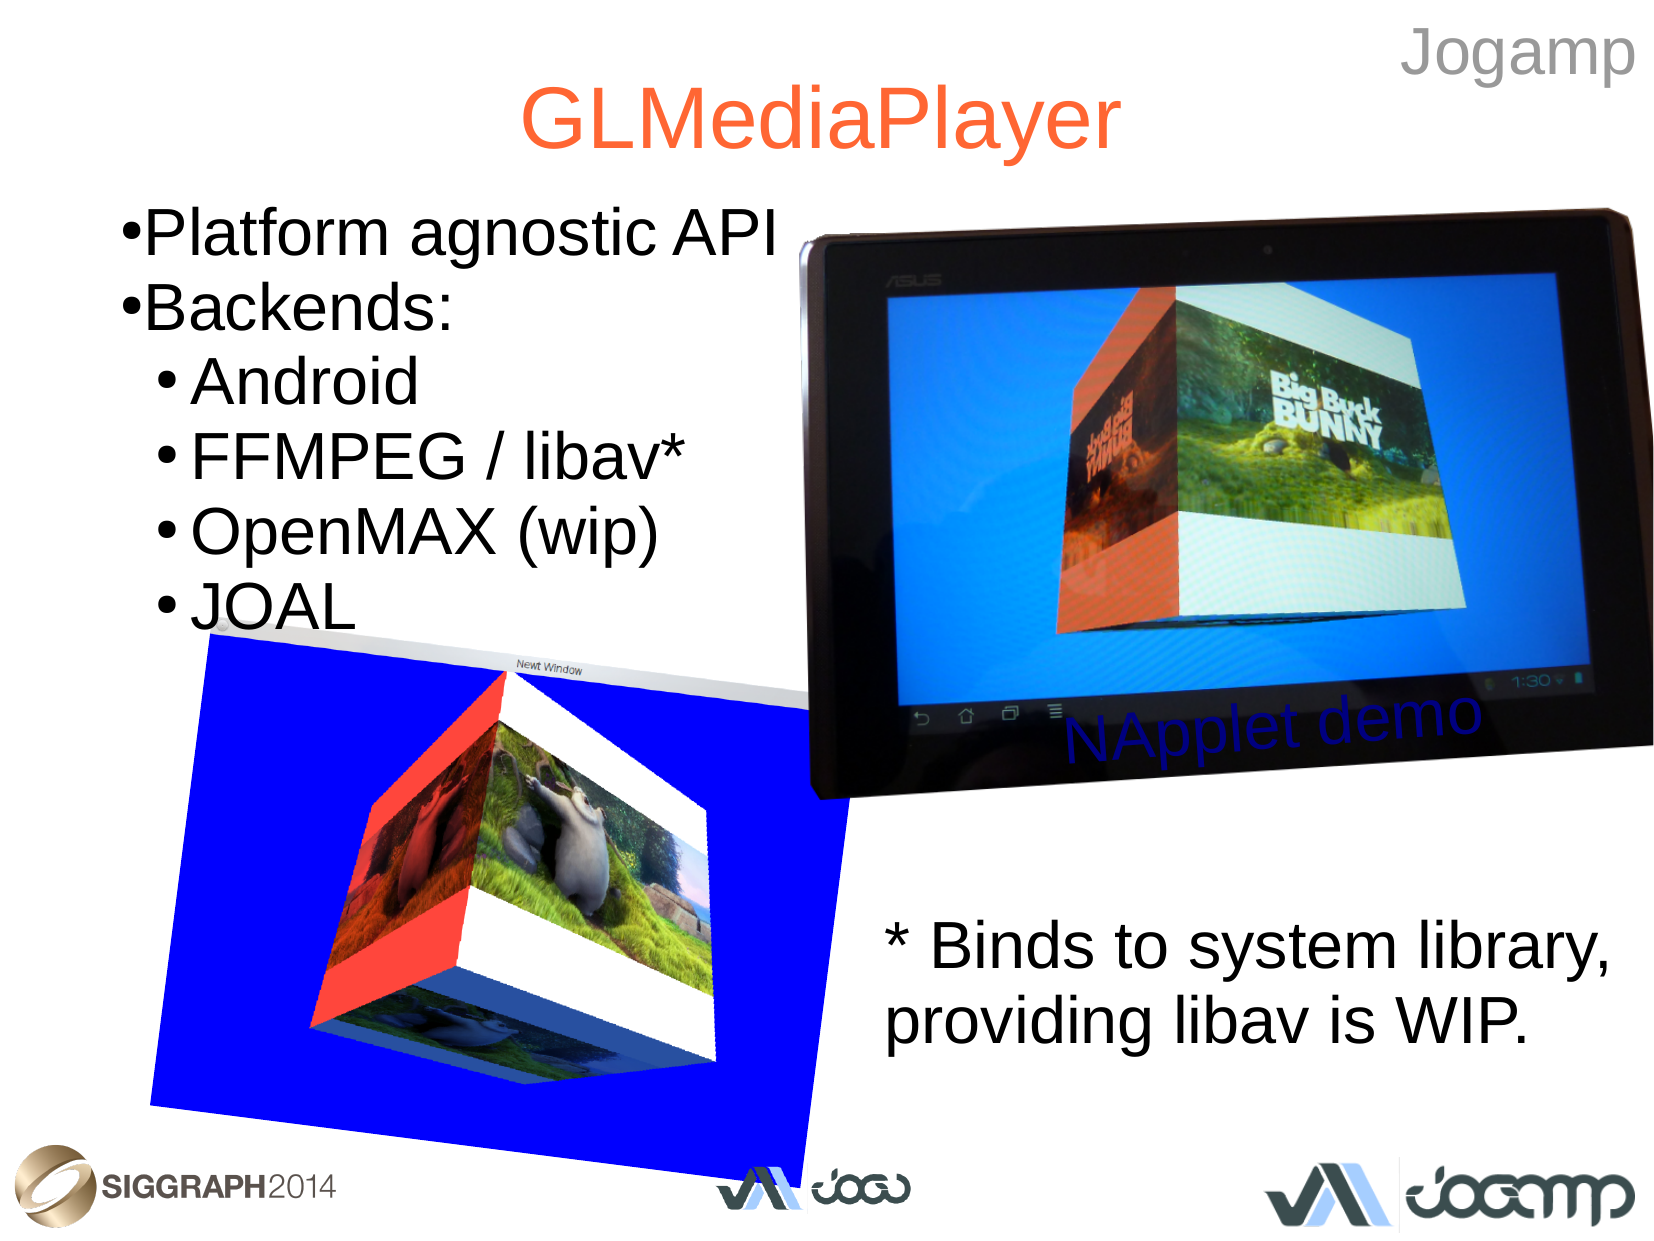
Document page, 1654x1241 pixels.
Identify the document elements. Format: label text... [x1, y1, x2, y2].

title GLMediaPlayer [68, 49, 1576, 188]
text_box Jogamp [1385, 6, 1654, 112]
picture [150, 187, 1654, 1214]
text_box NApplet demo [1044, 663, 1504, 788]
text_box * Binds to system library, providing libav is WIP. [870, 900, 1651, 1066]
picture [1262, 1157, 1635, 1233]
picture [7, 1133, 343, 1239]
text_box Platform agnostic API Backends: Android FFMPEG / libav* OpenMAX (wip) JOAL [105, 187, 933, 651]
